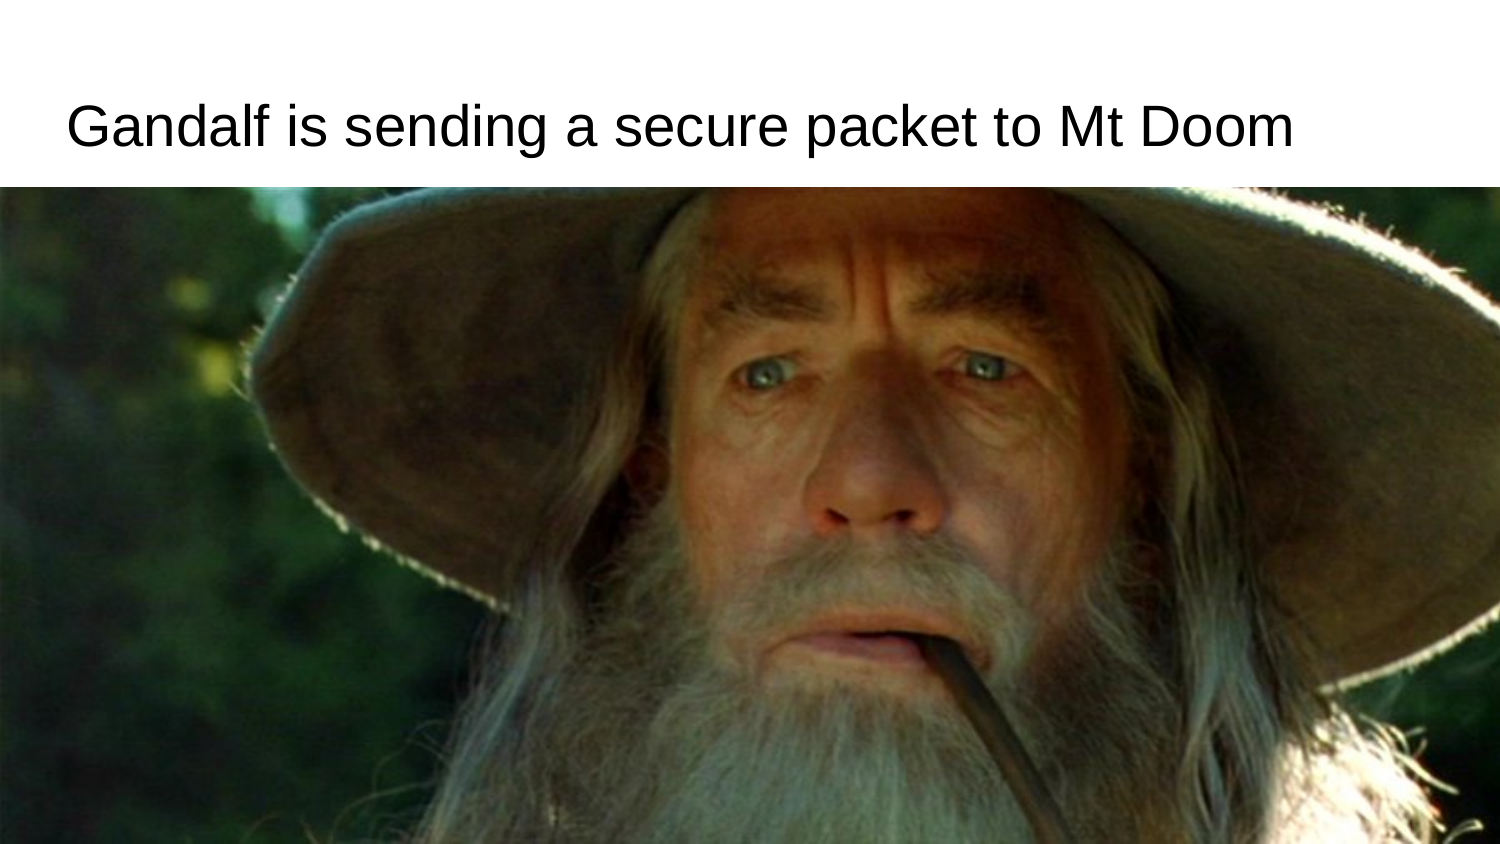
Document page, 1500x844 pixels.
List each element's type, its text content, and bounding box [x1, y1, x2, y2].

picture [0, 187, 1500, 844]
title Gandalf is sending a secure packet to Mt Doom [51, 72, 1449, 167]
